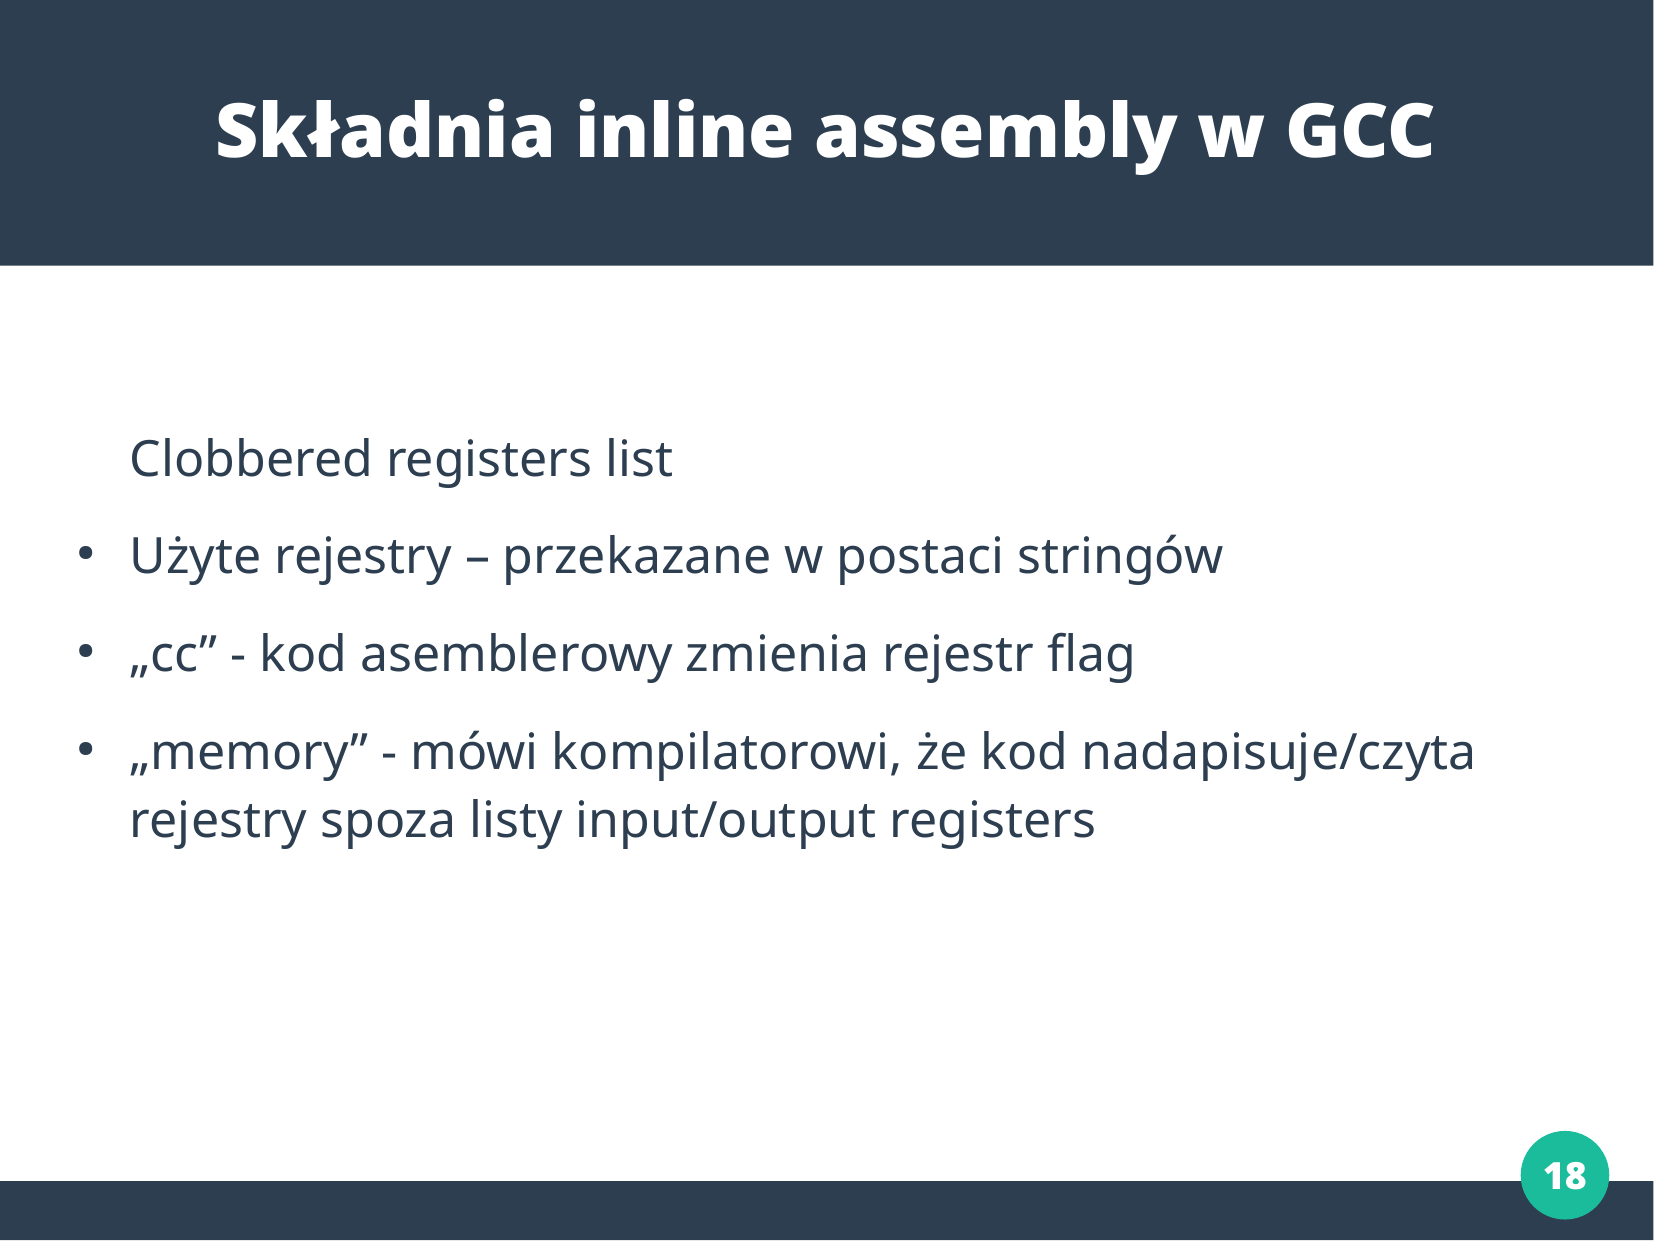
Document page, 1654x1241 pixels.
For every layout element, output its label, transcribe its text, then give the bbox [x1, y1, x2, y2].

list Clobbered registers list Użyte rejestry – przekazane w postaci stringów „cc” - kod asemblerowy zmienia rejestr flag „memory” - mówi kompilatorowi, że kod nadapisuje/czyta rejestry spoza listy input/output registers [59, 324, 1595, 1152]
title Składnia inline assembly w GCC [59, 49, 1595, 207]
